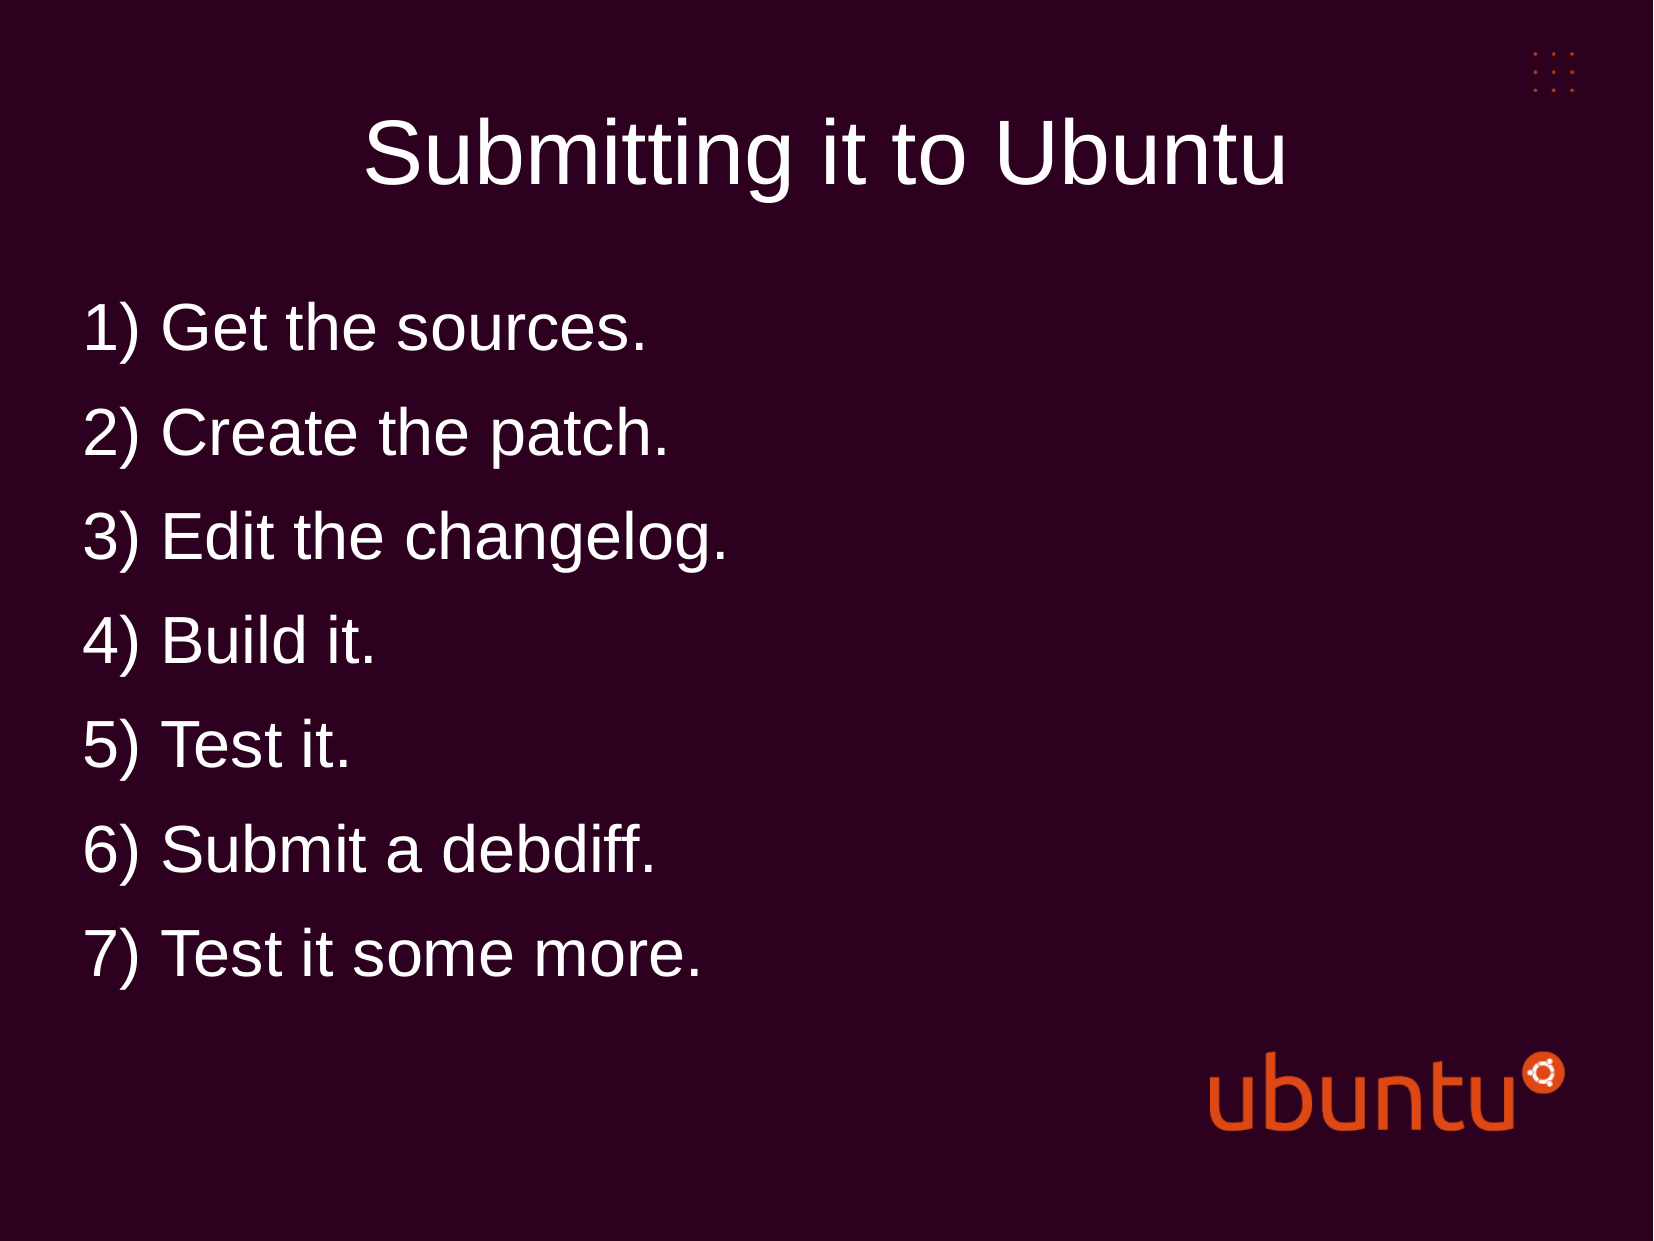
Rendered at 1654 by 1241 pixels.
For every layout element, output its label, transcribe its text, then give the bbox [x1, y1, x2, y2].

picture [1571, 49, 1575, 94]
picture [1121, 960, 1653, 1223]
title Submitting it to Ubuntu [82, 49, 1571, 257]
list Get the sources. Create the patch. Edit the changelog. Build it. Test it. Submit a debdiff. Test it some more. [82, 290, 1571, 1010]
